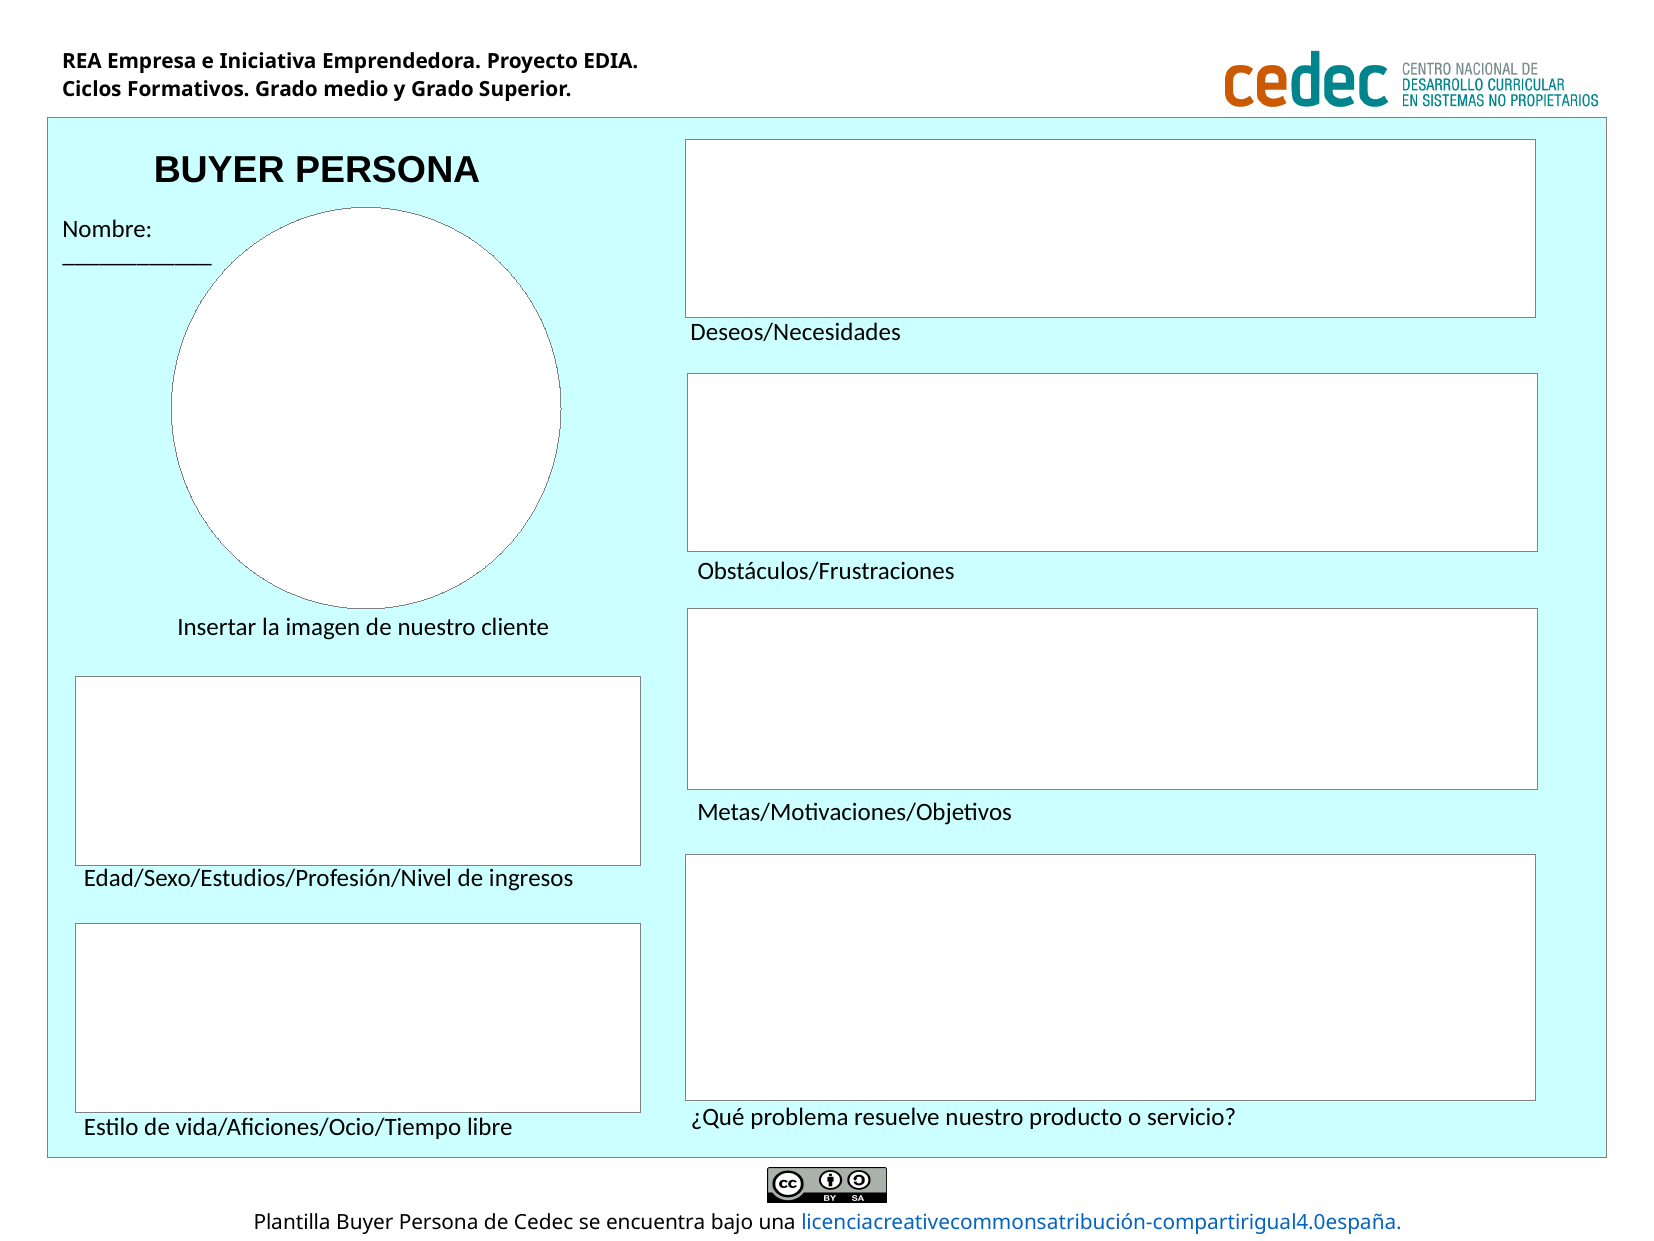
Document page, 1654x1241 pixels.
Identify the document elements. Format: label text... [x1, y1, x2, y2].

text_box Deseos/Necesidades [675, 314, 1084, 360]
text_box Nombre: ____________ [47, 211, 248, 287]
text_box ¿Qué problema resuelve nuestro producto o servicio? [675, 1099, 1298, 1145]
text_box Insertar la imagen de nuestro cliente [162, 608, 571, 655]
picture [767, 1168, 887, 1200]
text_box [47, 118, 1606, 1157]
text_box Plantilla Buyer Persona de Cedec se encuentra bajo una licencia creative commons atribución-compartirigual 4.0 españa. [165, 1200, 1490, 1241]
text_box Obstáculos/Frustraciones [682, 553, 1091, 599]
text_box Metas/Motivaciones/Objetivos [682, 793, 1091, 840]
text_box REA Empresa e Iniciativa Emprendedora. Proyecto EDIA. Ciclos Formativos. Grado medio y Grado Superior. [47, 39, 654, 110]
text_box Edad/Sexo/Estudios/Profesión/Nivel de ingresos [68, 860, 634, 906]
text_box Estilo de vida/Aficiones/Ocio/Tiempo libre [68, 1109, 558, 1155]
picture [1222, 48, 1607, 117]
text_box BUYER PERSONA [138, 141, 500, 200]
